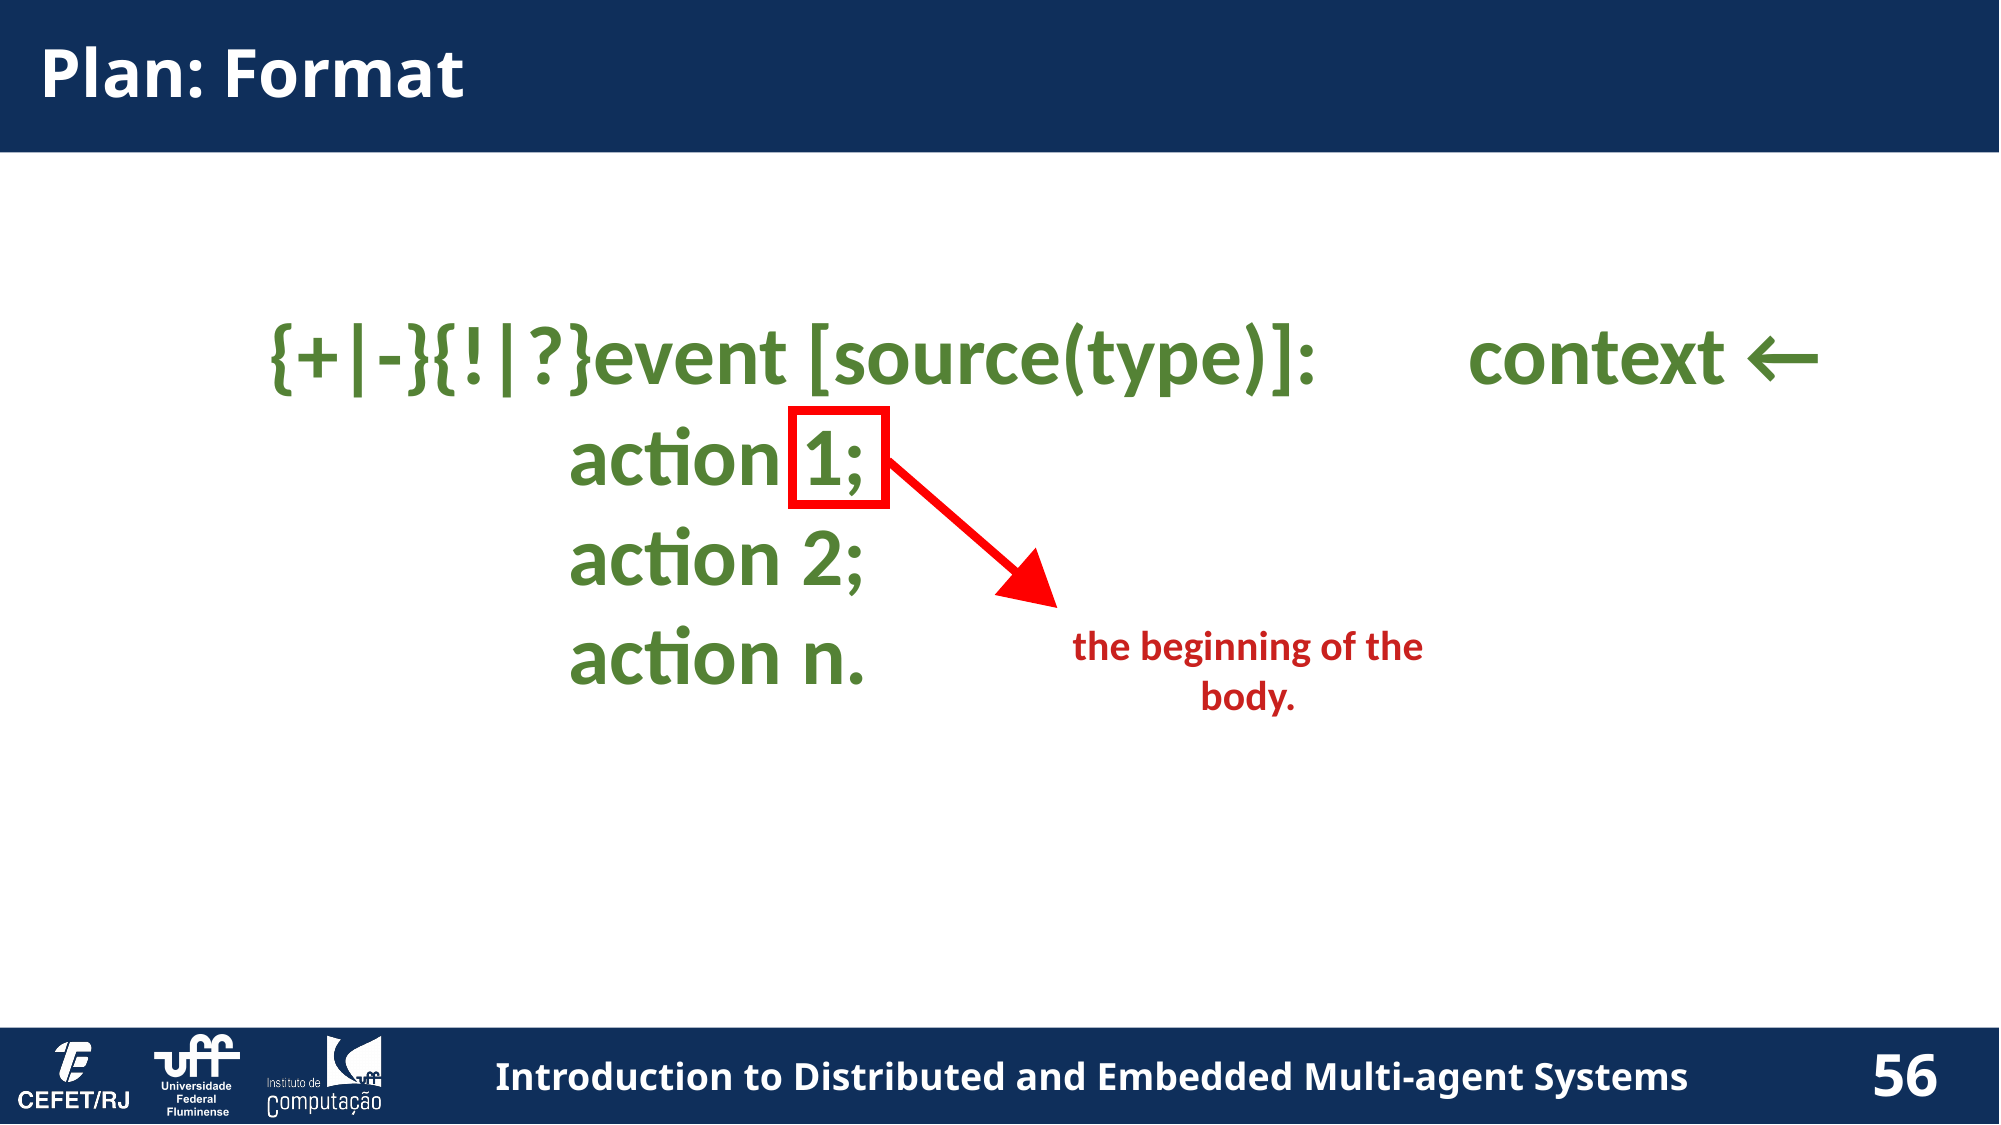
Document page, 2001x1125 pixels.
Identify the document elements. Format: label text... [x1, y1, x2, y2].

text_box [885, 457, 1058, 608]
picture [265, 1033, 383, 1118]
text_box Plan: Format [25, 23, 1999, 119]
text_box {+|-}{!|?}event [source(type)]: context ← action 1; action 2; action n. [253, 294, 1908, 710]
picture [18, 1021, 129, 1125]
picture [153, 1033, 241, 1121]
text_box the beginning of the body. [1045, 611, 1452, 727]
